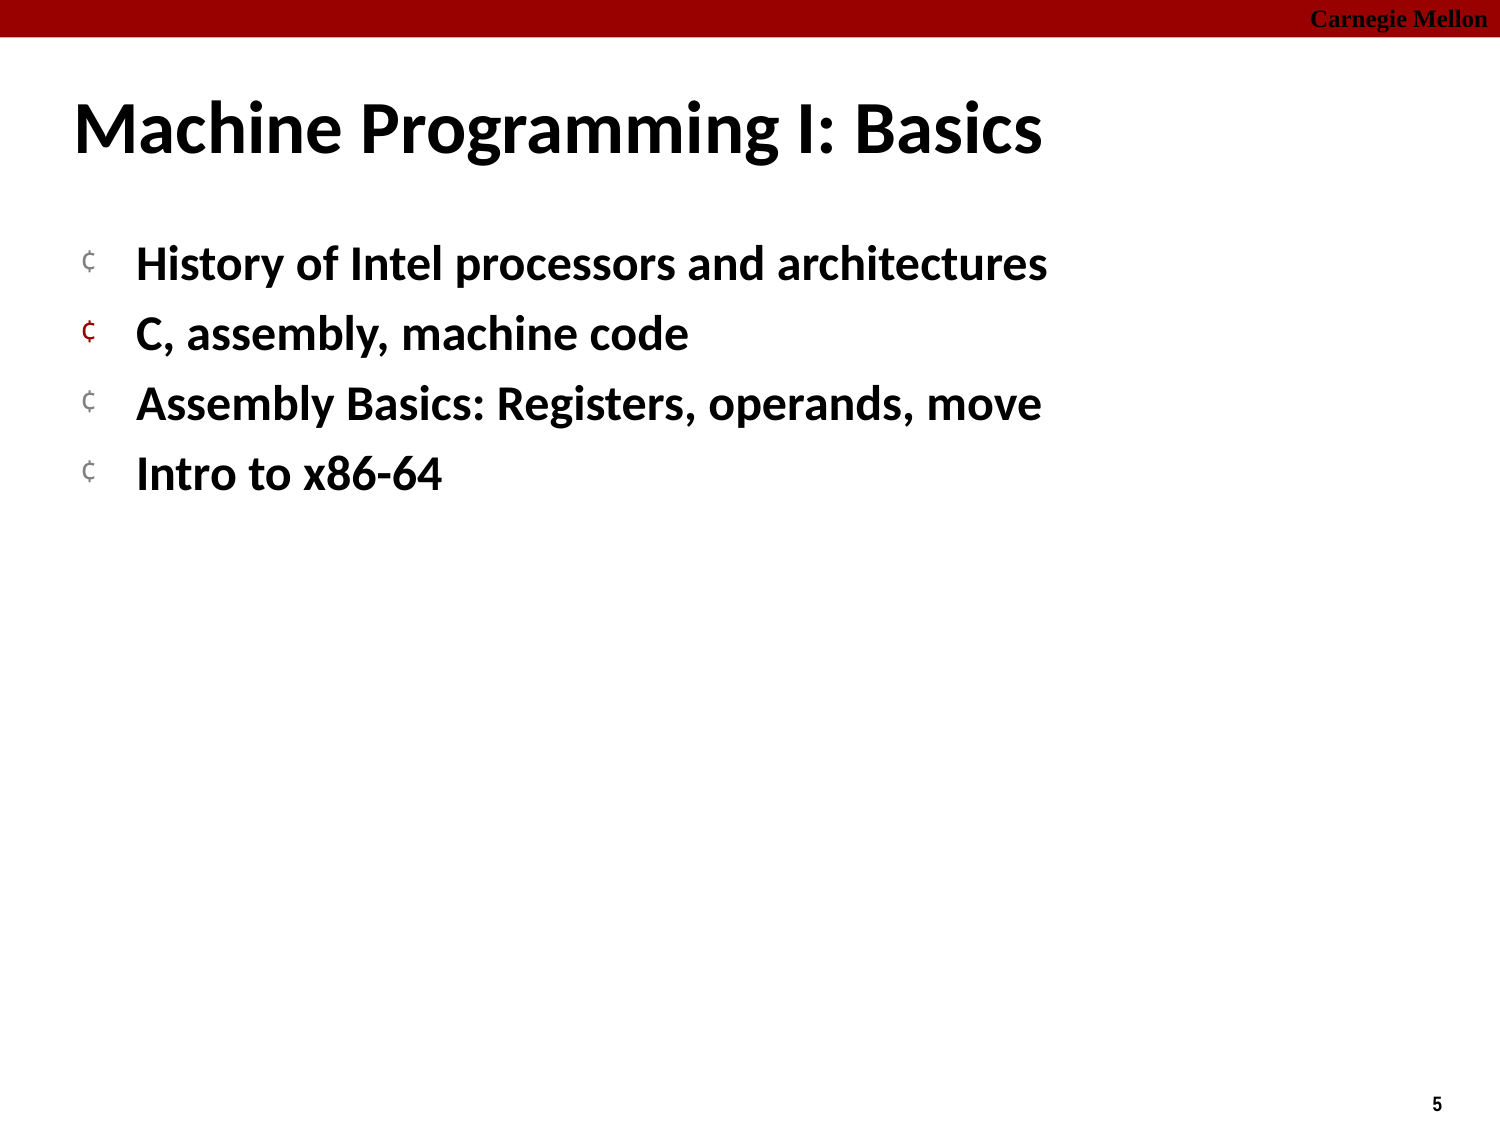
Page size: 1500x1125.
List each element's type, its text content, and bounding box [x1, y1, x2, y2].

list History of Intel processors and architectures C, assembly, machine code Assembly Basics: Registers, operands, move Intro to x86-64 [65, 223, 1361, 1040]
title Machine Programming I: Basics [58, 71, 1304, 197]
